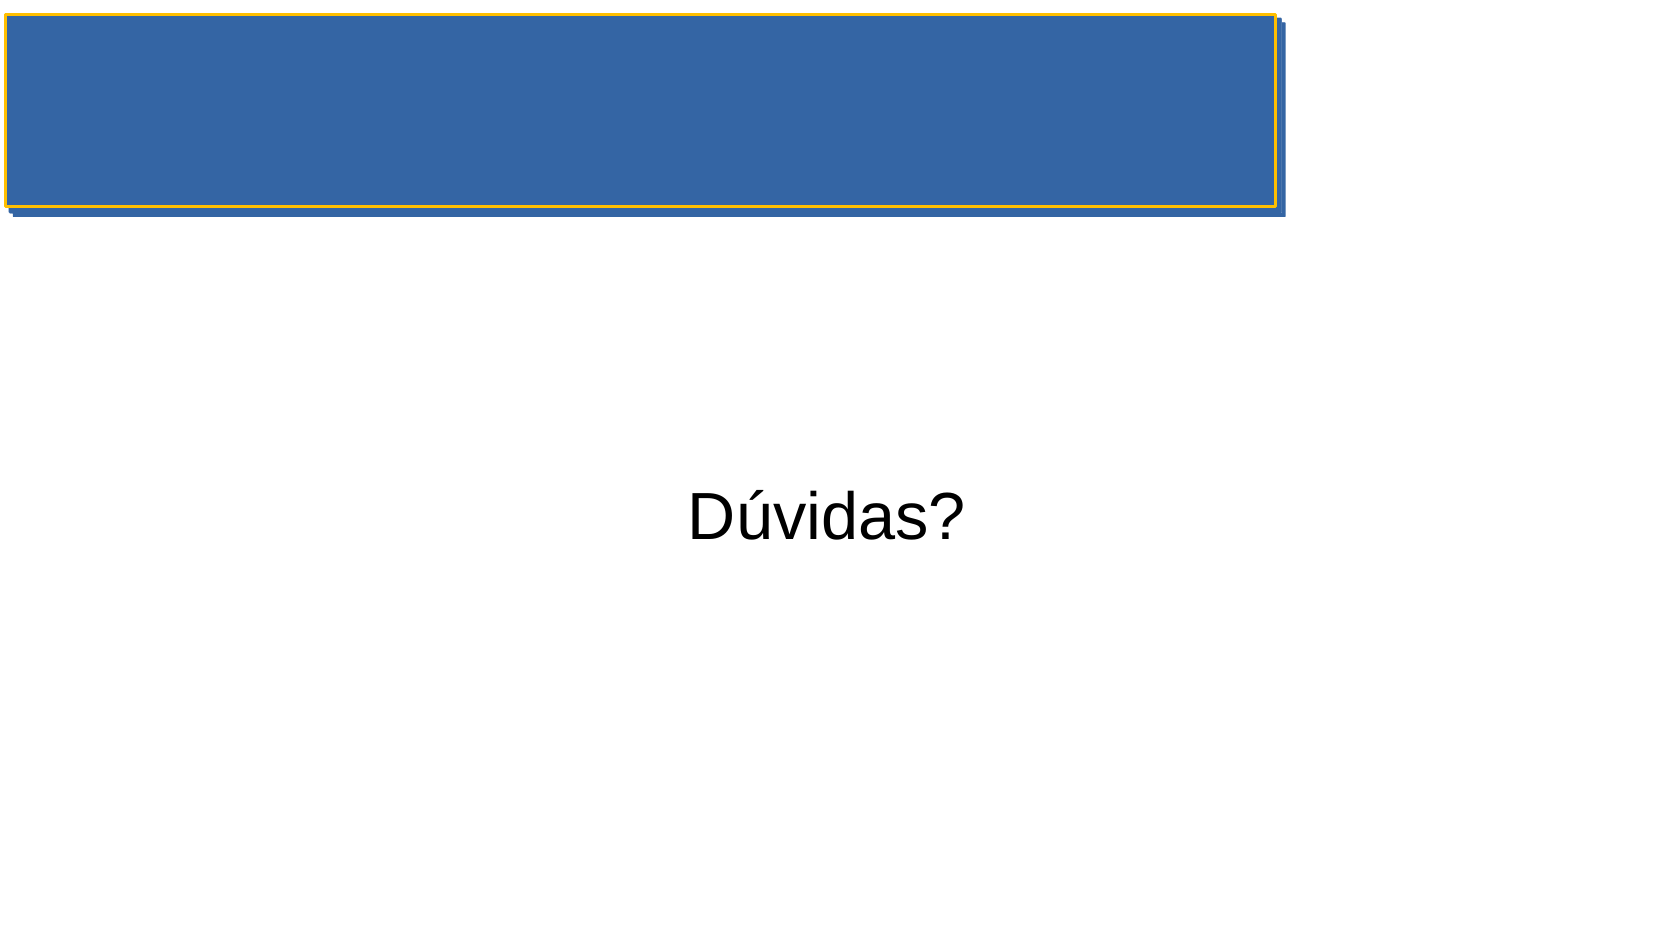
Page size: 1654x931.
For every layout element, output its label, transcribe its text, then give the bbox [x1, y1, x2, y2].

subtitle Dúvidas? [88, 236, 1565, 798]
